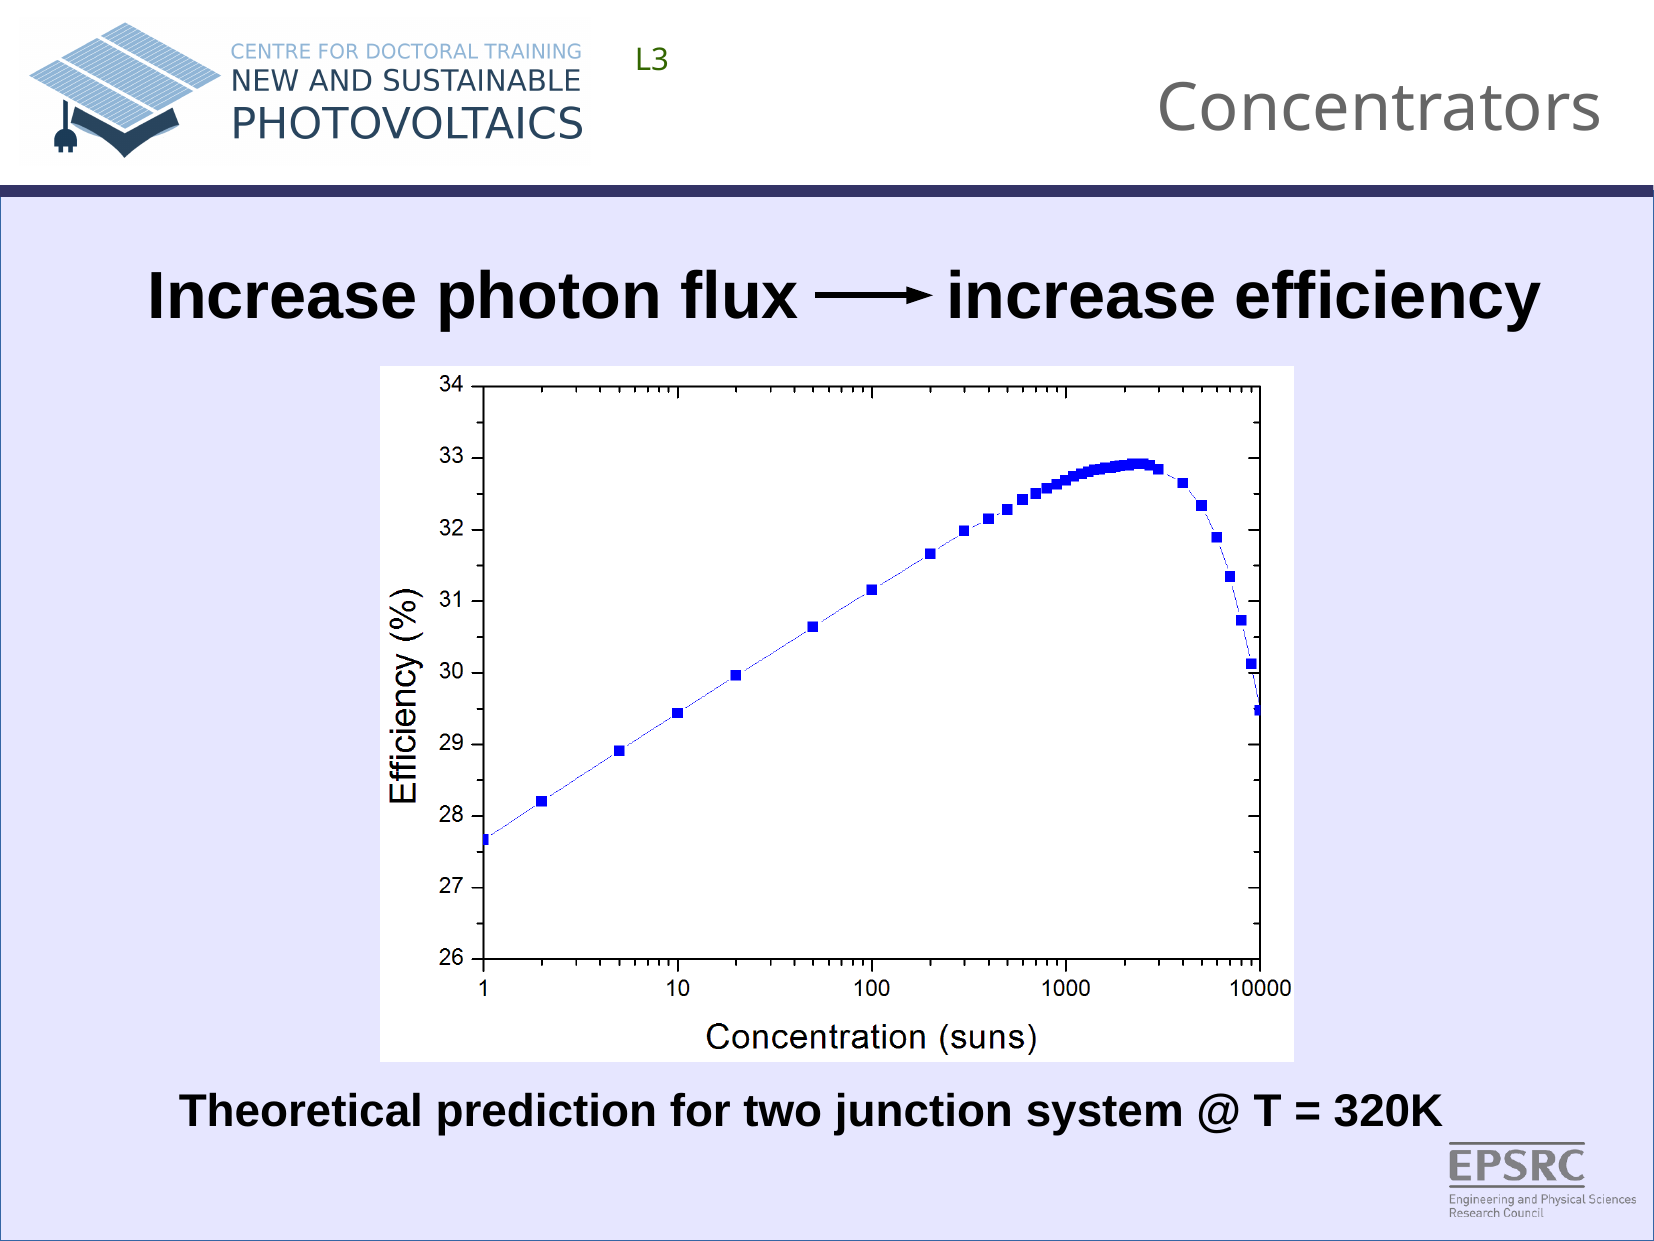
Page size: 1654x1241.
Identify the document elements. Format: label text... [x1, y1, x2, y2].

picture [1449, 1142, 1636, 1217]
text_box Increase photon flux increase efficiency [129, 247, 1566, 343]
picture [19, 17, 591, 166]
text_box Theoretical prediction for two junction system @ T = 320K [161, 1074, 1463, 1147]
text_box L3 [620, 29, 880, 80]
text_box [0, 197, 1654, 1241]
text_box Concentrators [767, 52, 1619, 142]
picture [380, 366, 1294, 1062]
